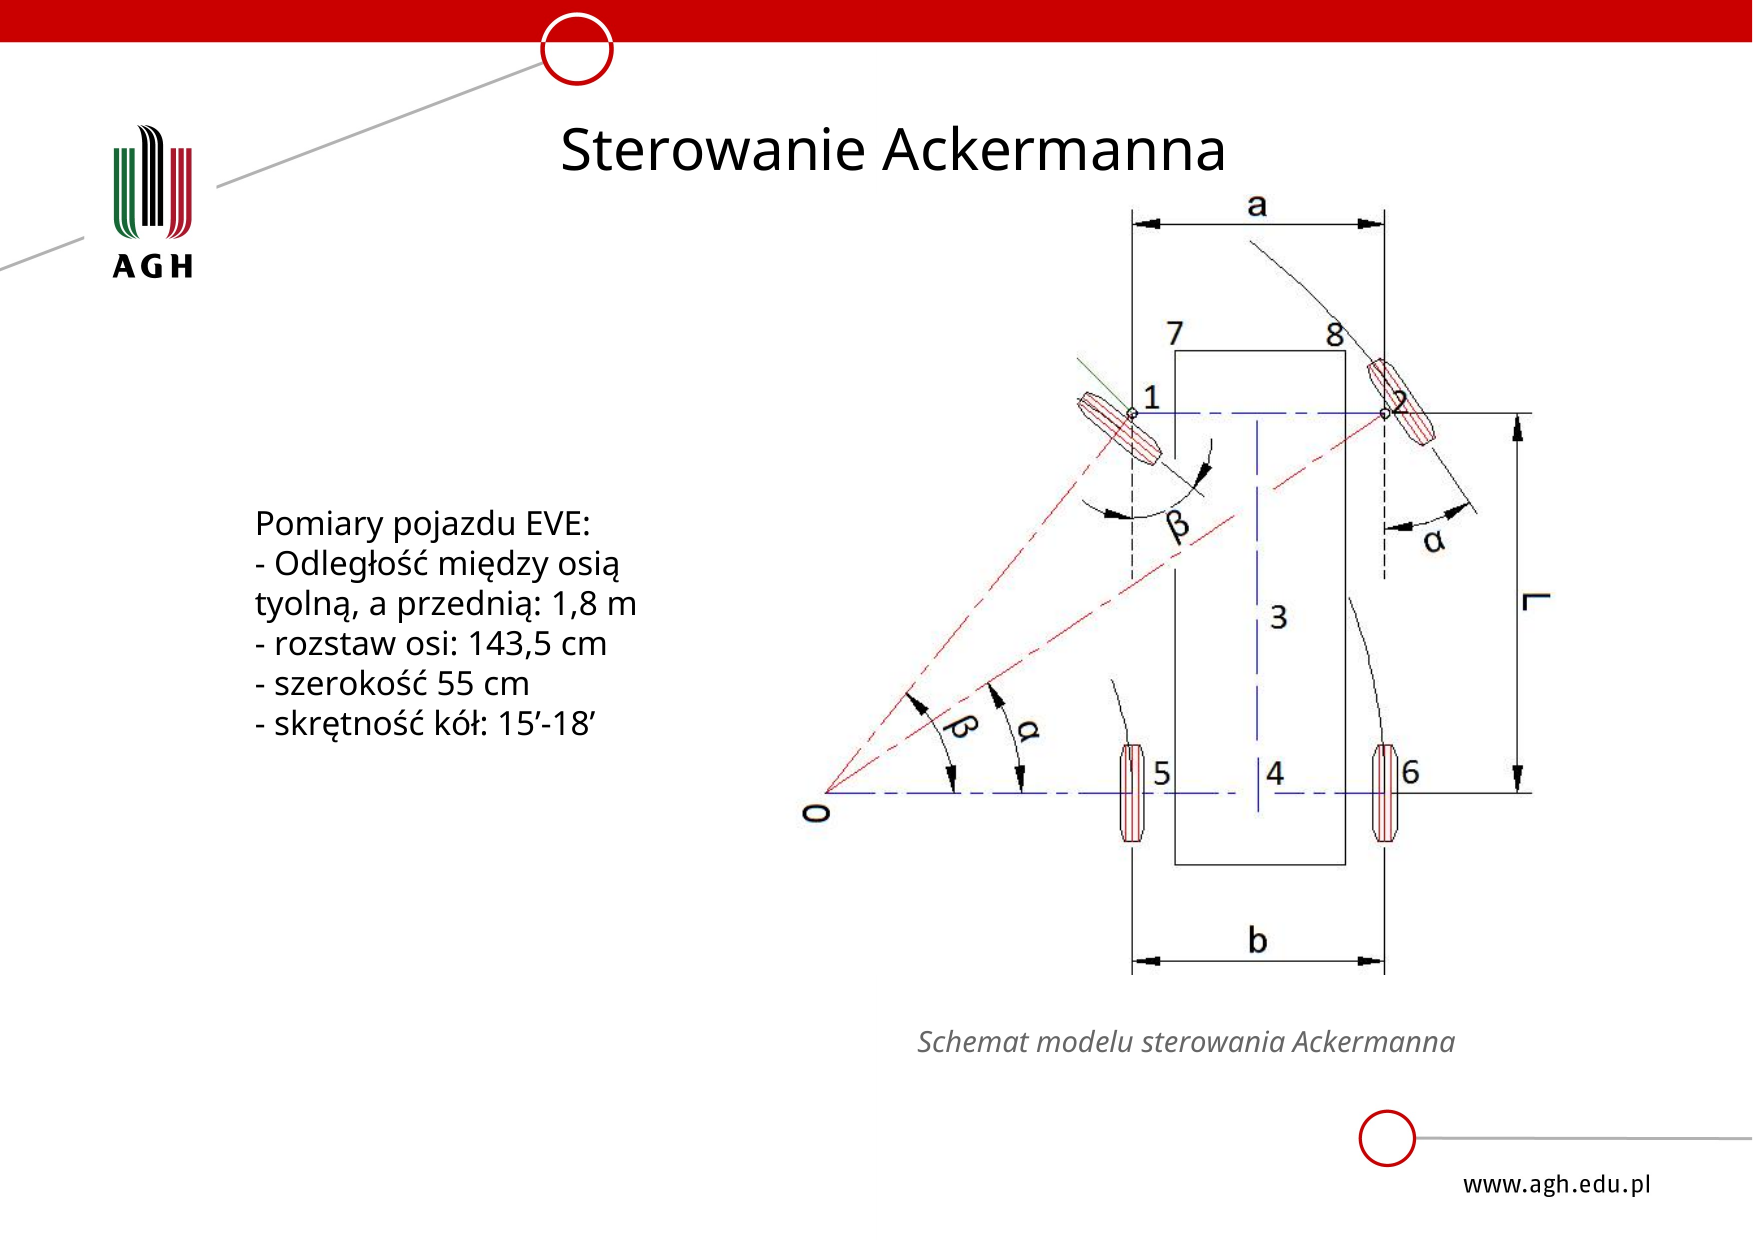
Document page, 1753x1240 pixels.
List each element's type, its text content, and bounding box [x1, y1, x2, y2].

text_box Schemat modelu sterowania Ackermanna [902, 1015, 1743, 1171]
text_box Pomiary pojazdu EVE: - Odległość między osią tyolną, a przednią: 1,8 m - rozstaw osi: 143,5 cm - szerokość 55 cm - skrętność kół: 15’-18’ [240, 495, 706, 1036]
text_box Sterowanie Ackermanna [75, 105, 1714, 260]
picture [0, 0, 1753, 1240]
